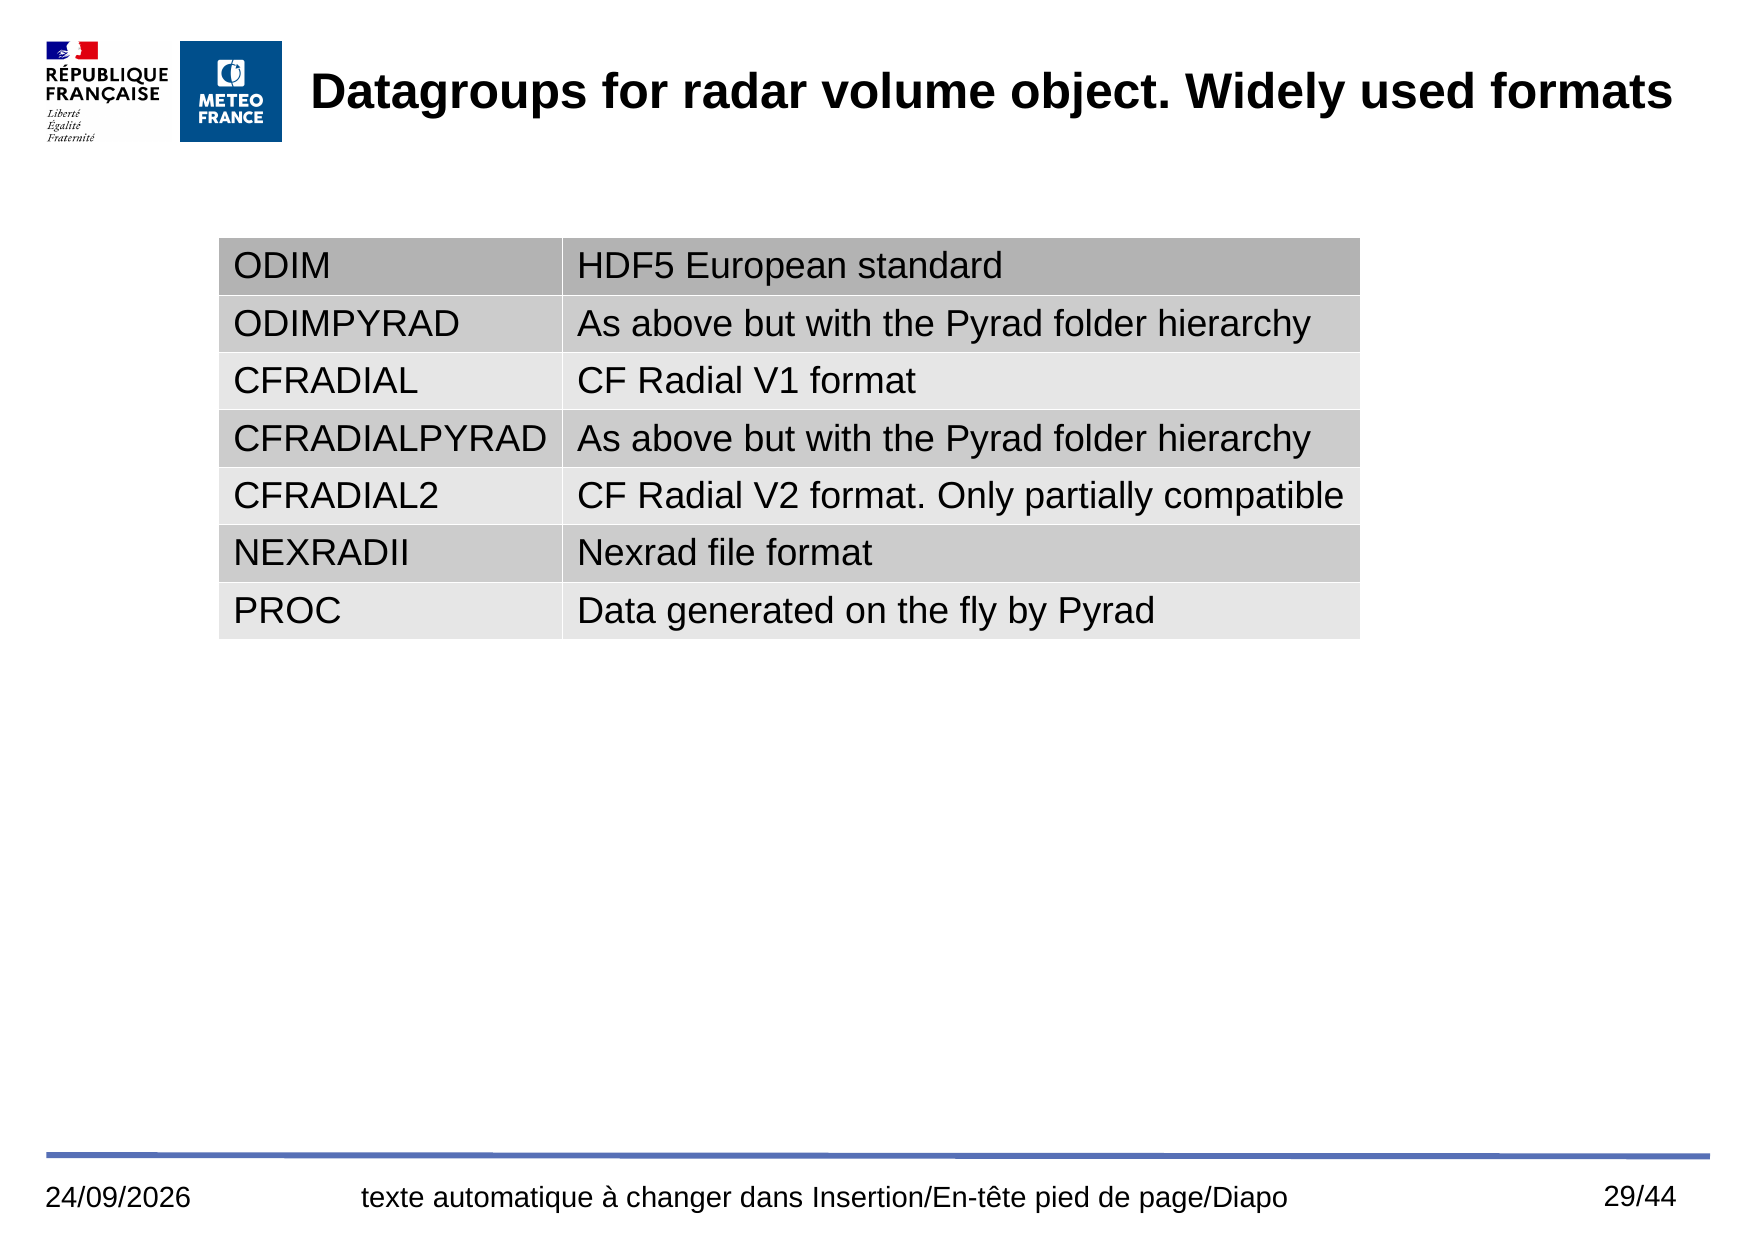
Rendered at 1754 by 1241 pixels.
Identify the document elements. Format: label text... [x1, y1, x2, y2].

table_cell CFRADIAL [219, 353, 562, 409]
table_cell NEXRADII [219, 525, 562, 582]
table_cell As above but with the Pyrad folder hierarchy [563, 296, 1360, 352]
title Datagroups for radar volume object. Widely used formats [310, 40, 1697, 142]
table_cell PROC [219, 583, 562, 639]
table_cell ODIMPYRAD [219, 296, 562, 352]
table_header ODIM [219, 238, 562, 295]
table_cell CF Radial V1 format [563, 353, 1360, 409]
table_cell As above but with the Pyrad folder hierarchy [563, 410, 1360, 467]
table_cell Nexrad file format [563, 525, 1360, 582]
table_cell CFRADIAL2 [219, 468, 562, 524]
picture [46, 41, 172, 142]
table_cell CFRADIALPYRAD [219, 410, 562, 467]
picture [180, 41, 282, 142]
table_cell Data generated on the fly by Pyrad [563, 583, 1360, 639]
table_header HDF5 European standard [563, 238, 1360, 295]
table_cell CF Radial V2 format. Only partially compatible [563, 468, 1360, 524]
